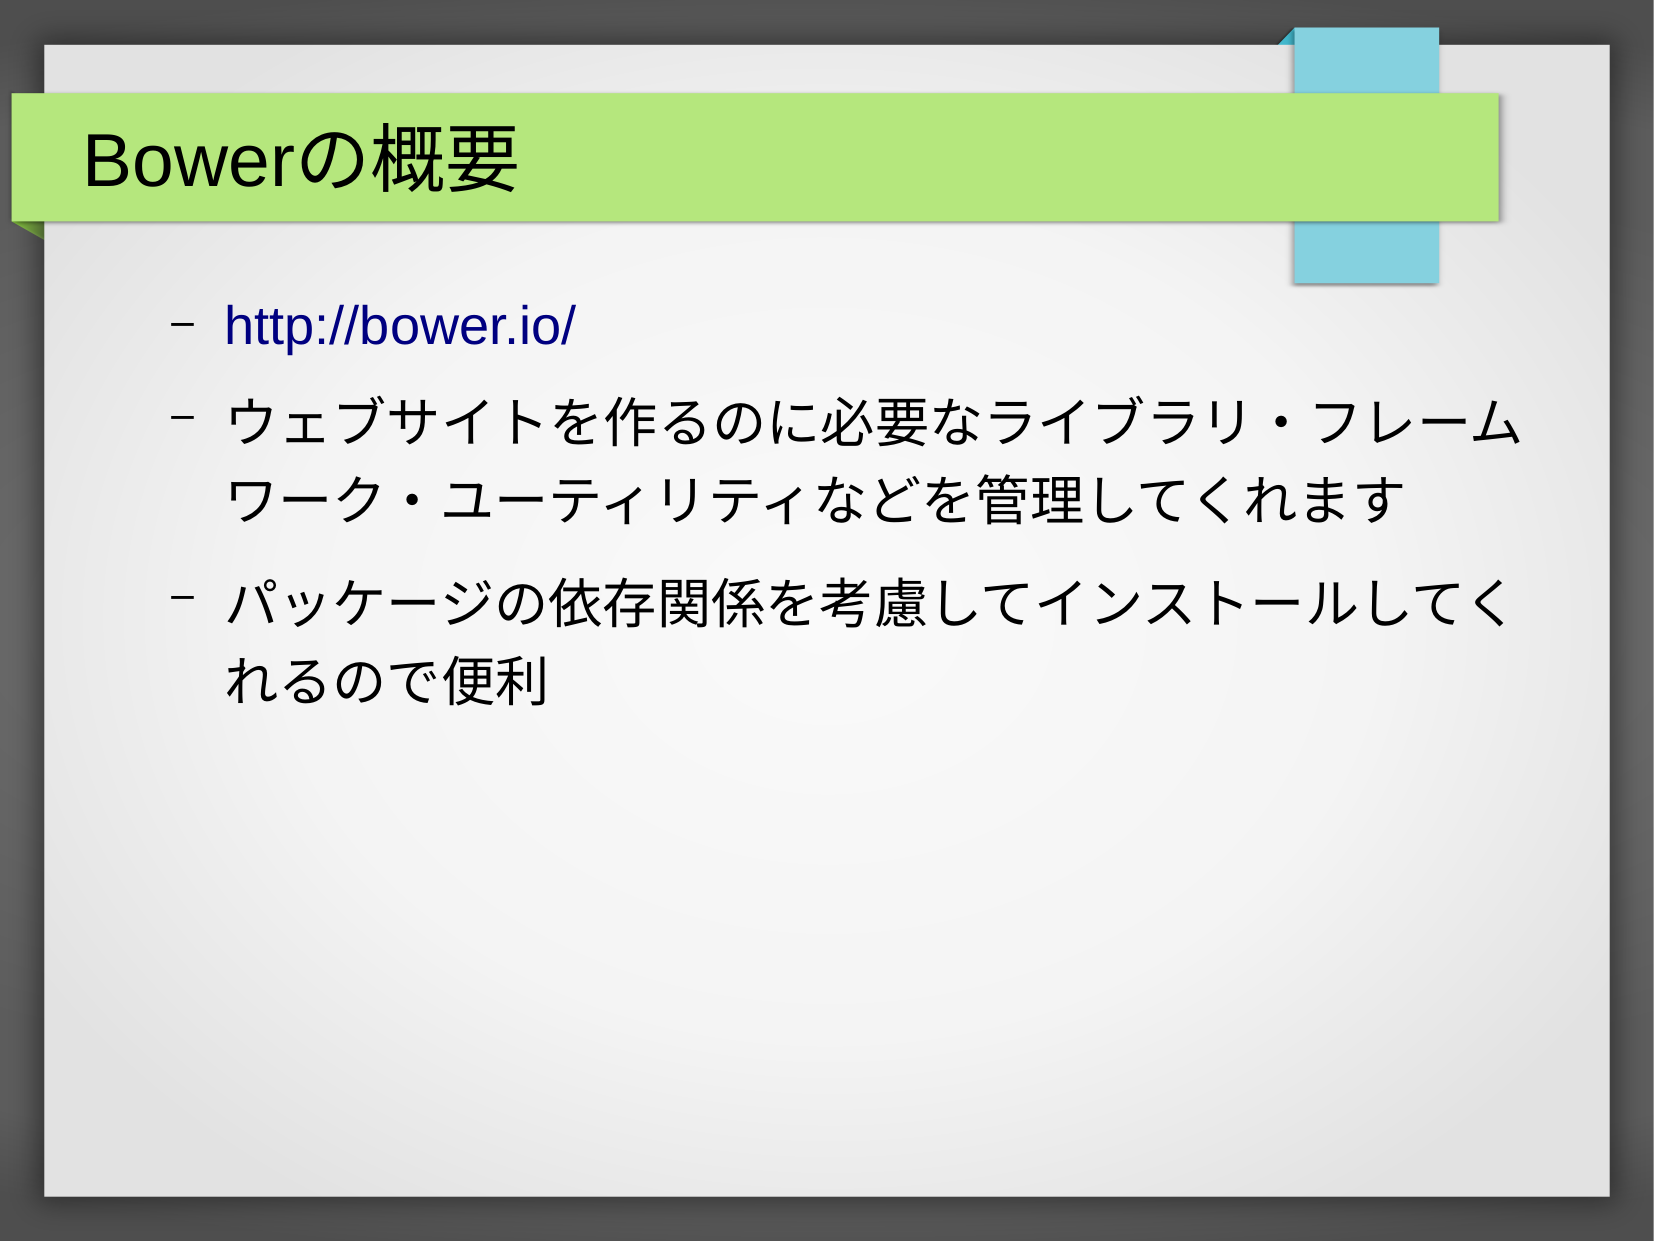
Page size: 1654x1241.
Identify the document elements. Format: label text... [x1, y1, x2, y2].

list http://bower.io/ ウェブサイトを作るのに必要なライブラリ・フレームワーク・ユーティリティなどを管理してくれます パッケージの依存関係を考慮してインストールしてくれるので便利 [82, 295, 1571, 1015]
title Bowerの概要 [82, 94, 1264, 213]
picture [0, 0, 1654, 1241]
